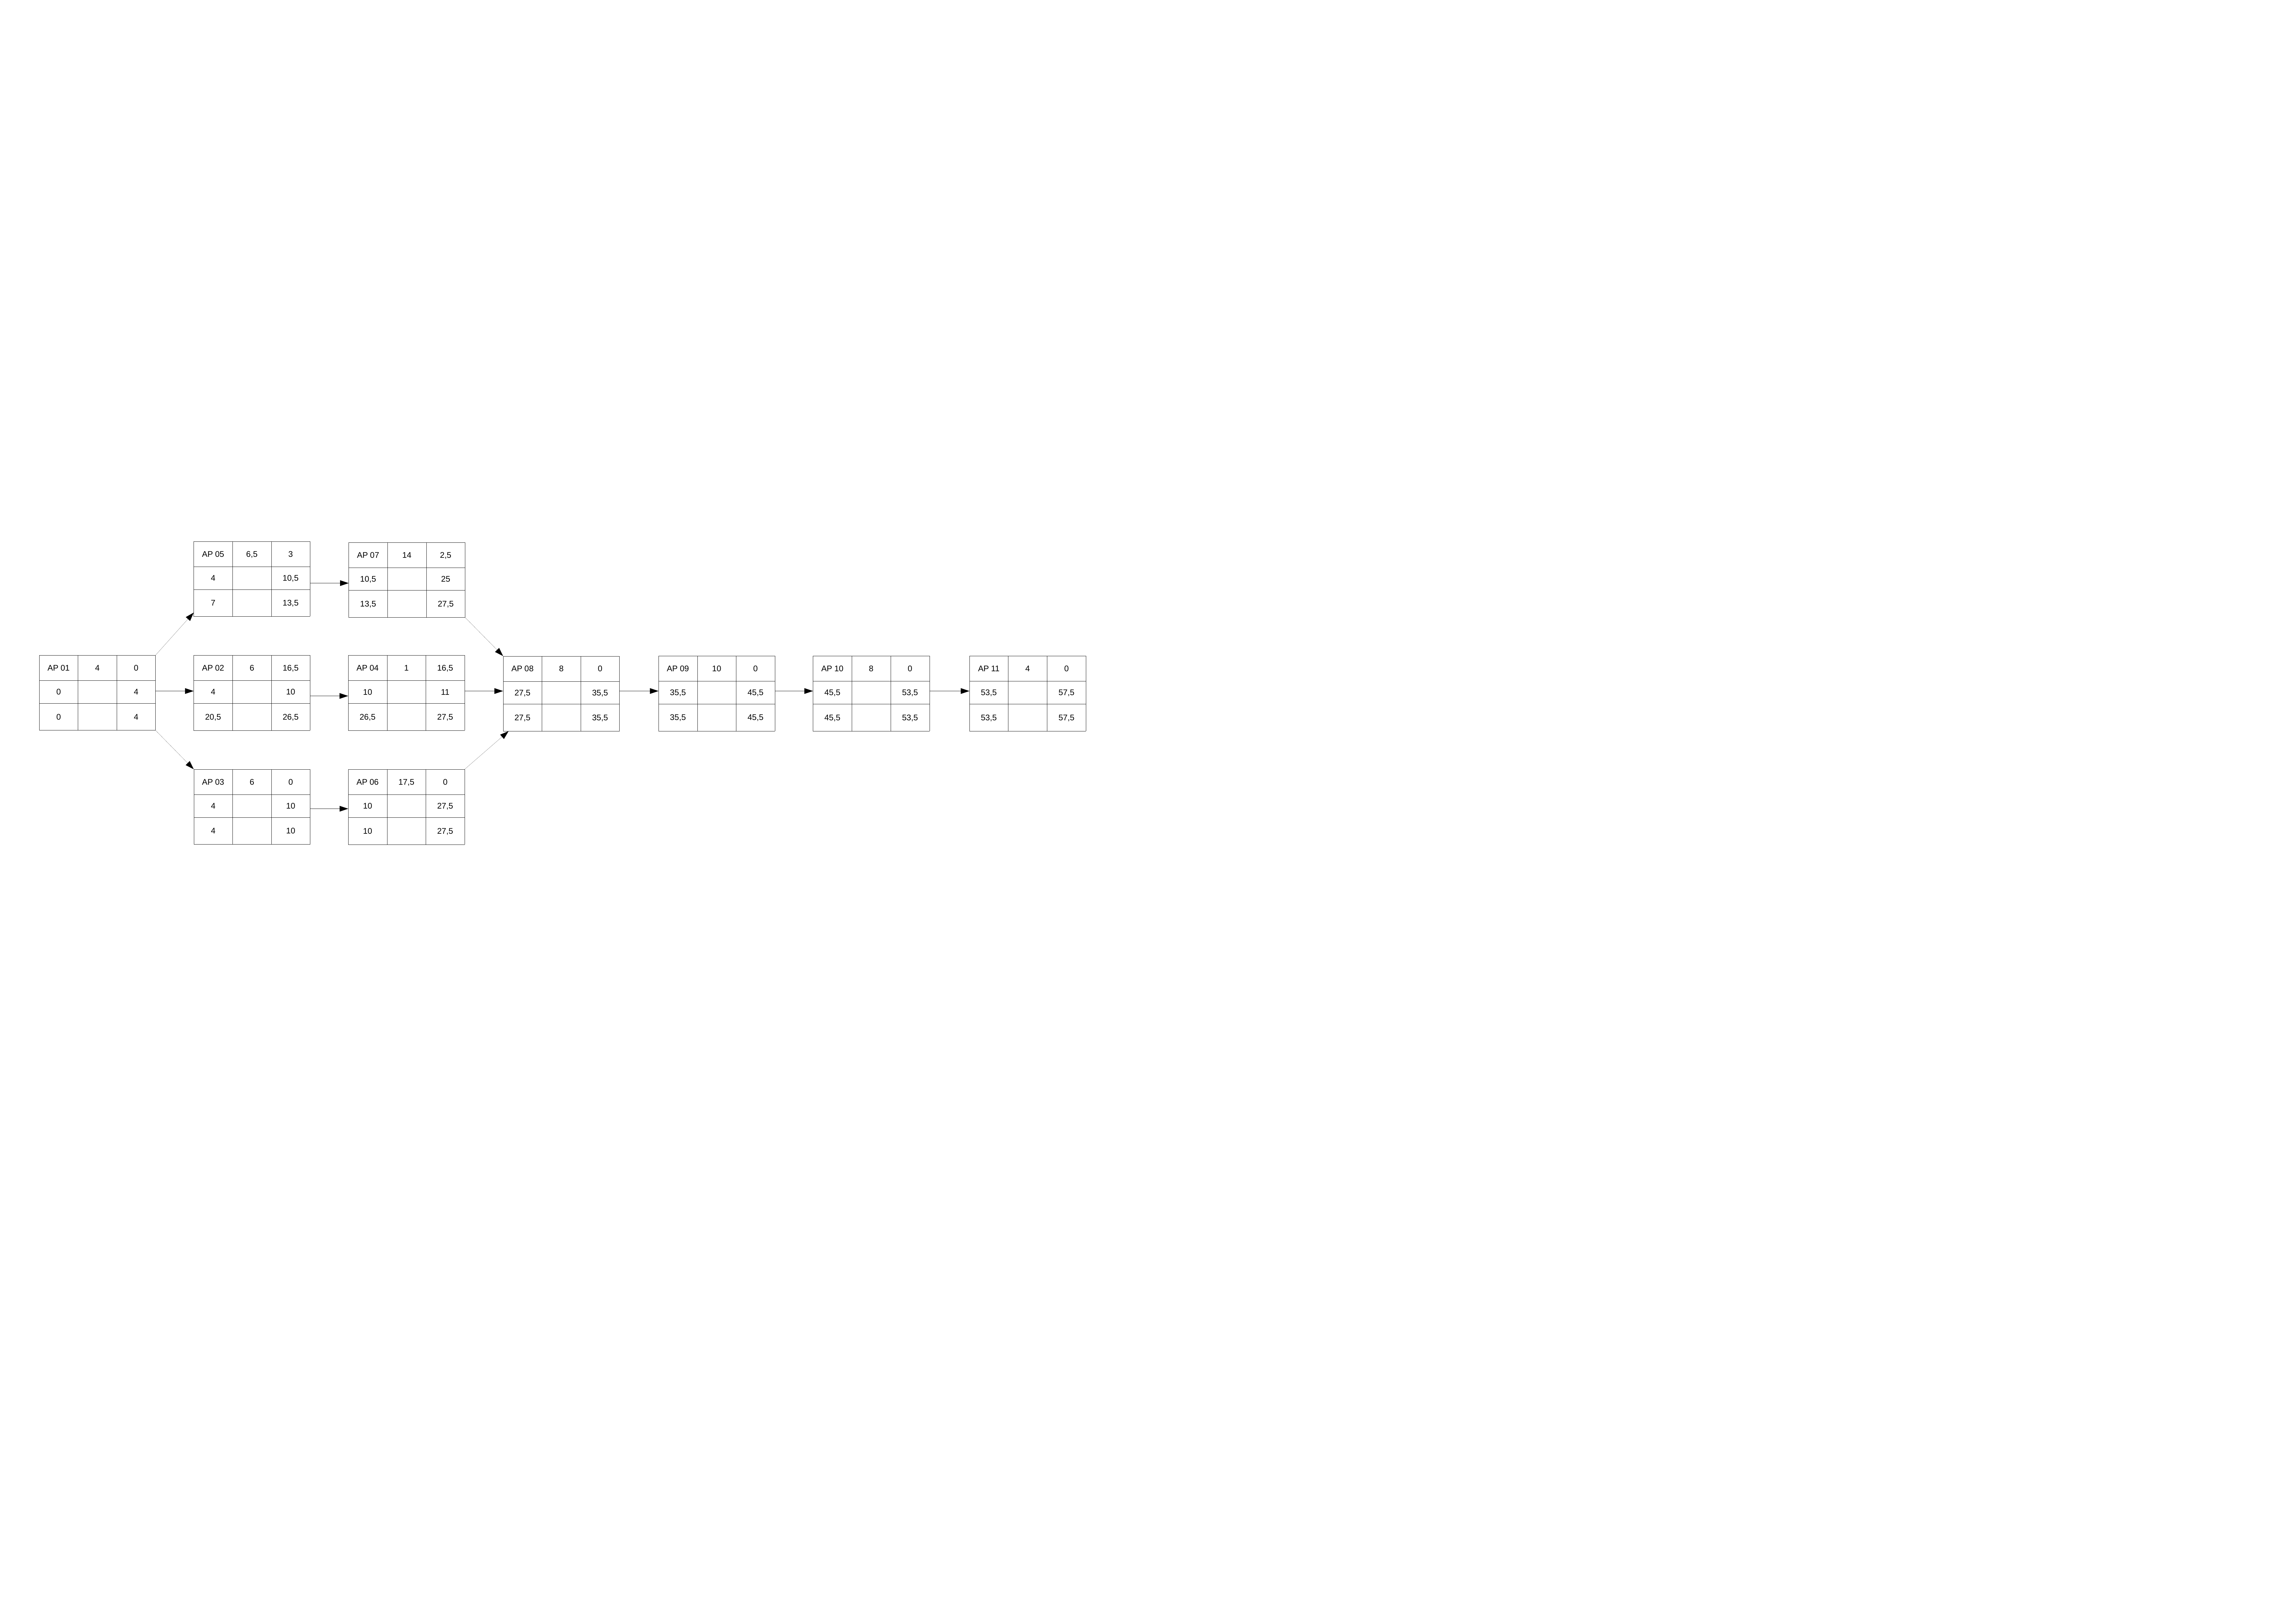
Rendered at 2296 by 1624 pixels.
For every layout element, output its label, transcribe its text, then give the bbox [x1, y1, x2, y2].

table_header 10 [698, 656, 736, 681]
table_cell 4 [117, 704, 155, 730]
table_cell 27,5 [426, 818, 465, 845]
table_header 17,5 [387, 770, 426, 795]
table_cell 10 [349, 681, 387, 703]
table_cell [388, 568, 426, 590]
table_header AP 07 [349, 543, 387, 568]
table_cell 4 [194, 818, 232, 844]
table_cell [233, 590, 271, 616]
table_cell 45,5 [813, 681, 852, 704]
table_cell 0 [40, 681, 78, 703]
table_cell 26,5 [272, 704, 310, 730]
table_cell 20,5 [194, 704, 232, 730]
table_header AP 09 [659, 656, 697, 681]
table_cell [387, 818, 426, 845]
table_header 14 [388, 543, 426, 568]
table_cell [233, 567, 271, 590]
table_cell 35,5 [659, 704, 697, 731]
table_cell [233, 818, 271, 844]
table_header 0 [581, 657, 619, 681]
table_cell 10 [272, 818, 310, 844]
table_cell 35,5 [581, 682, 619, 704]
table_cell [233, 681, 271, 703]
table_cell 10,5 [272, 567, 310, 590]
table_header 0 [736, 656, 775, 681]
table_cell [852, 704, 891, 731]
table_cell 10 [272, 795, 310, 817]
table_cell 45,5 [736, 681, 775, 704]
table_cell 45,5 [736, 704, 775, 731]
table_cell [542, 682, 581, 704]
table_cell [1008, 704, 1047, 731]
table_cell [388, 590, 426, 617]
table_cell 10 [349, 795, 387, 817]
table_cell 26,5 [349, 704, 387, 730]
table_header AP 03 [194, 770, 232, 795]
table_header 1 [387, 656, 426, 680]
table_cell 53,5 [970, 681, 1008, 704]
table_cell 7 [194, 590, 232, 616]
table_cell [387, 795, 426, 817]
table_cell [852, 681, 891, 704]
table_cell 10 [349, 818, 387, 845]
table_header AP 04 [349, 656, 387, 680]
table_cell 57,5 [1047, 681, 1086, 704]
table_cell 27,5 [426, 704, 465, 730]
table_cell 10,5 [349, 568, 387, 590]
table_cell 13,5 [272, 590, 310, 616]
table_header 2,5 [427, 543, 465, 568]
table_cell 53,5 [970, 704, 1008, 731]
table_cell [233, 795, 271, 817]
table_cell 53,5 [891, 681, 930, 704]
table_cell 27,5 [504, 704, 542, 731]
table_header AP 01 [40, 656, 78, 680]
table_header AP 10 [813, 656, 852, 681]
table_header 6 [233, 770, 271, 795]
table_header 16,5 [272, 656, 310, 680]
table_cell [698, 681, 736, 704]
table_cell [78, 704, 117, 730]
table_header AP 11 [970, 656, 1008, 681]
table_header AP 06 [349, 770, 387, 795]
table_header 6 [233, 656, 271, 680]
table_header AP 05 [194, 542, 232, 567]
table_cell 57,5 [1047, 704, 1086, 731]
table_cell 53,5 [891, 704, 930, 731]
table_cell 13,5 [349, 590, 387, 617]
table_cell [78, 681, 117, 703]
table_header 0 [1047, 656, 1086, 681]
table_cell 4 [117, 681, 155, 703]
table_cell [387, 704, 426, 730]
table_cell 4 [194, 567, 232, 590]
table_header 0 [272, 770, 310, 795]
table_cell 35,5 [659, 681, 697, 704]
table_cell [387, 681, 426, 703]
table_header 8 [852, 656, 891, 681]
table_cell 45,5 [813, 704, 852, 731]
table_header 3 [272, 542, 310, 567]
table_cell 27,5 [504, 682, 542, 704]
table_cell [698, 704, 736, 731]
table_header 0 [426, 770, 465, 795]
table_cell [233, 704, 271, 730]
table_header 6,5 [233, 542, 271, 567]
table_cell 27,5 [426, 795, 465, 817]
table_header AP 02 [194, 656, 232, 680]
table_cell 25 [427, 568, 465, 590]
table_cell 27,5 [427, 590, 465, 617]
table_cell 4 [194, 681, 232, 703]
table_header 8 [542, 657, 581, 681]
table_cell 4 [194, 795, 232, 817]
table_header AP 08 [504, 657, 542, 681]
table_header 4 [1008, 656, 1047, 681]
table_cell 11 [426, 681, 465, 703]
table_cell 35,5 [581, 704, 619, 731]
table_header 4 [78, 656, 117, 680]
table_cell 10 [272, 681, 310, 703]
table_header 16,5 [426, 656, 465, 680]
table_cell 0 [40, 704, 78, 730]
table_header 0 [117, 656, 155, 680]
table_cell [542, 704, 581, 731]
table_header 0 [891, 656, 930, 681]
table_cell [1008, 681, 1047, 704]
